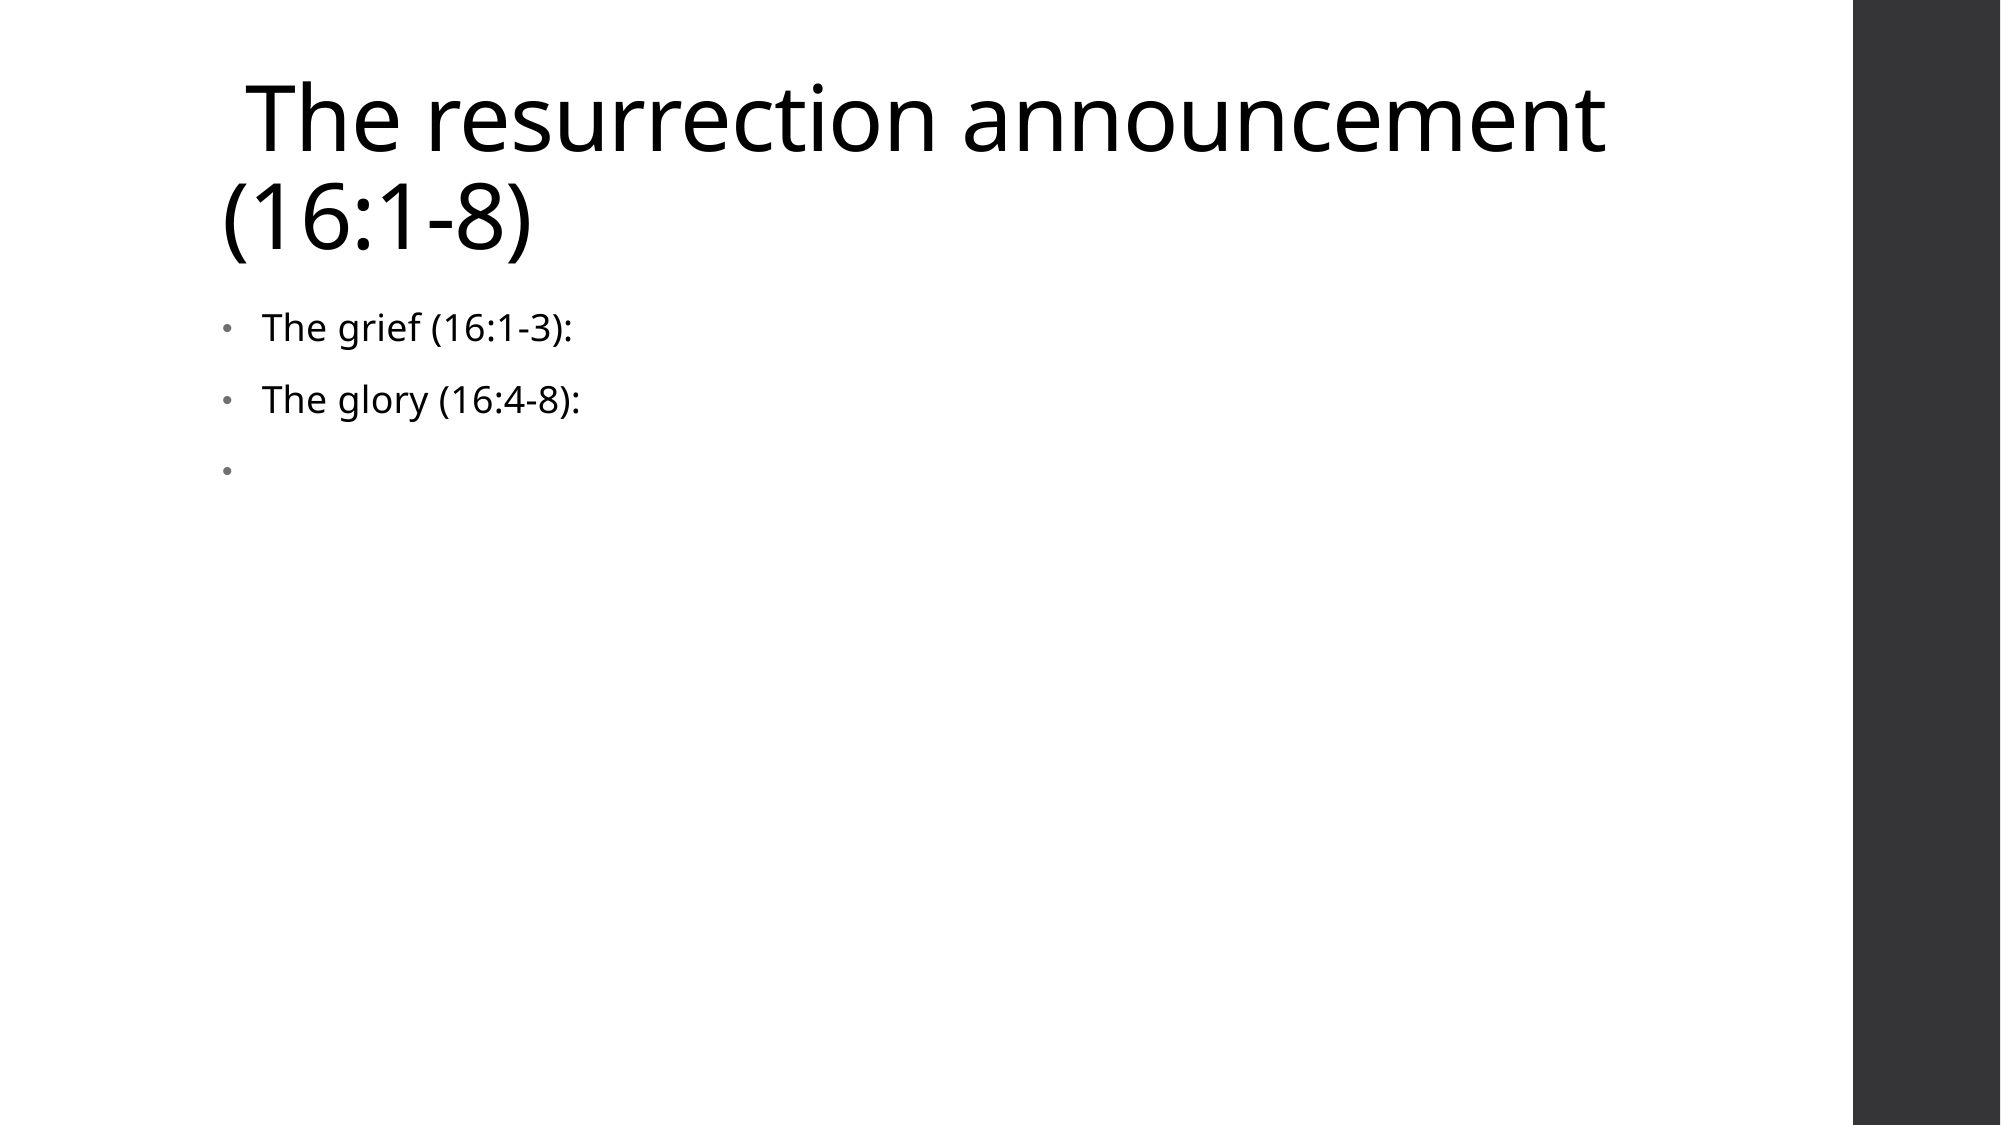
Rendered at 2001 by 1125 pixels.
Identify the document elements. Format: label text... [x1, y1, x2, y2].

list The grief (16:1-3): The glory (16:4-8): [206, 299, 1617, 1014]
title The resurrection announcement (16:1-8) [206, 60, 1797, 278]
